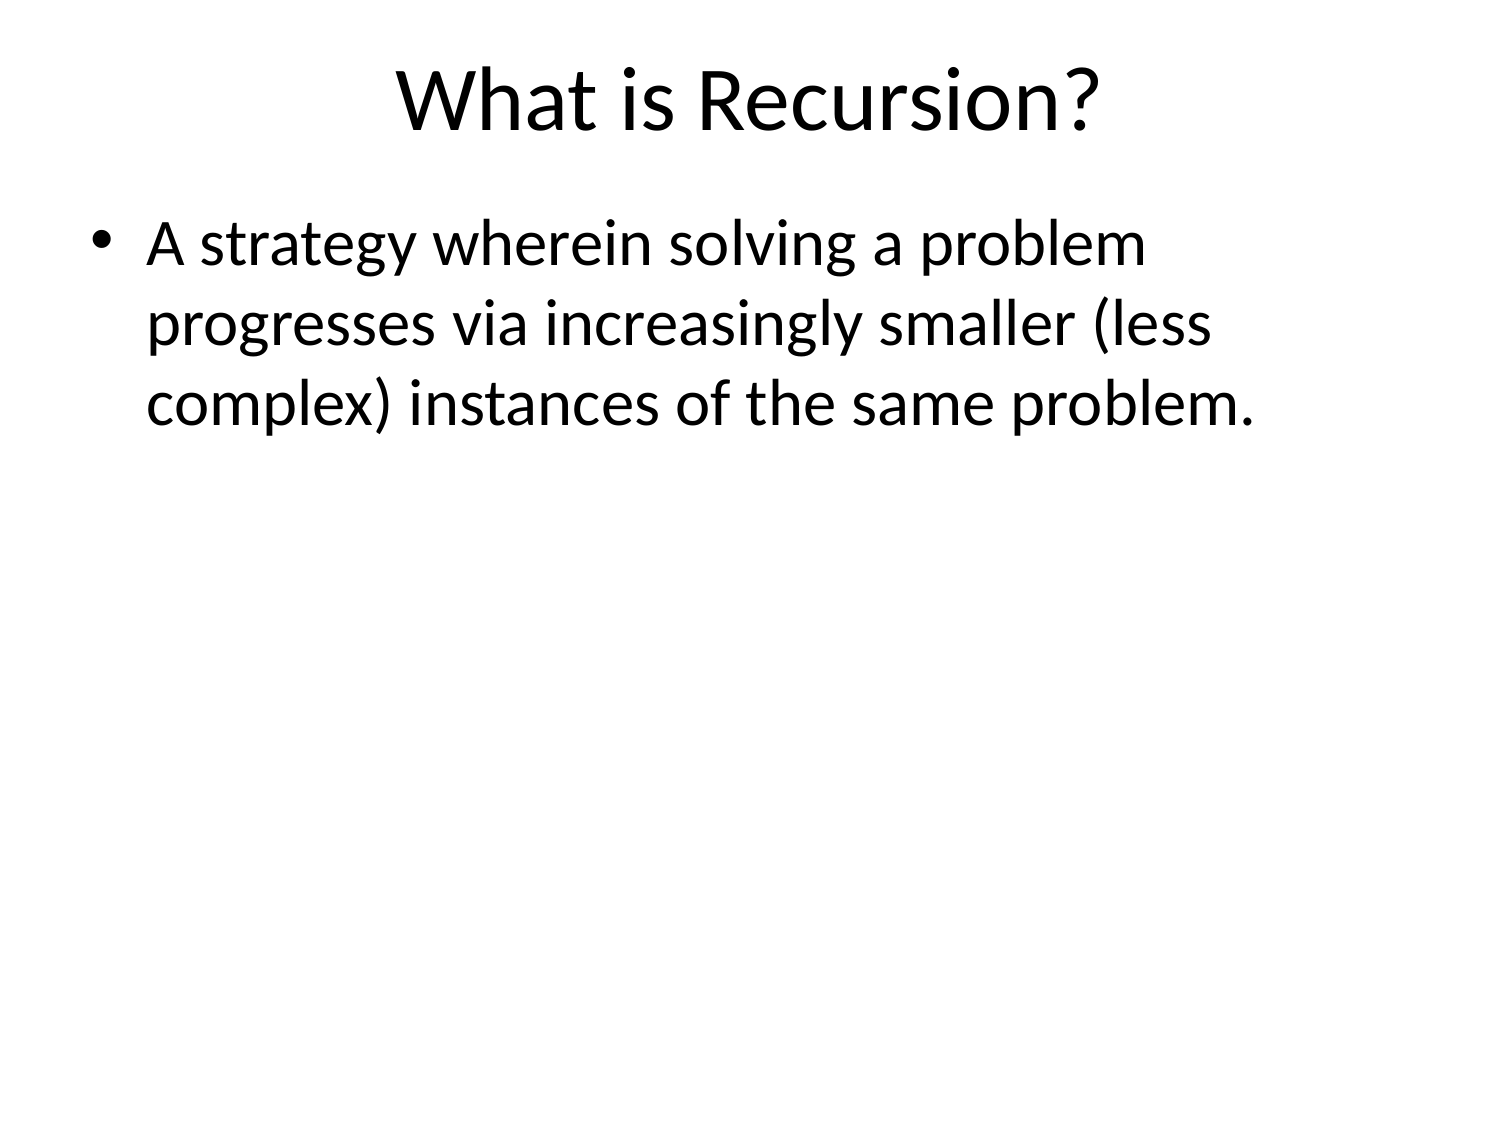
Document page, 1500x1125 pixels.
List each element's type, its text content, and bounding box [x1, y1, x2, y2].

list A strategy wherein solving a problem progresses via increasingly smaller (less complex) instances of the same problem. [75, 190, 1425, 934]
title What is Recursion? [75, 0, 1425, 188]
